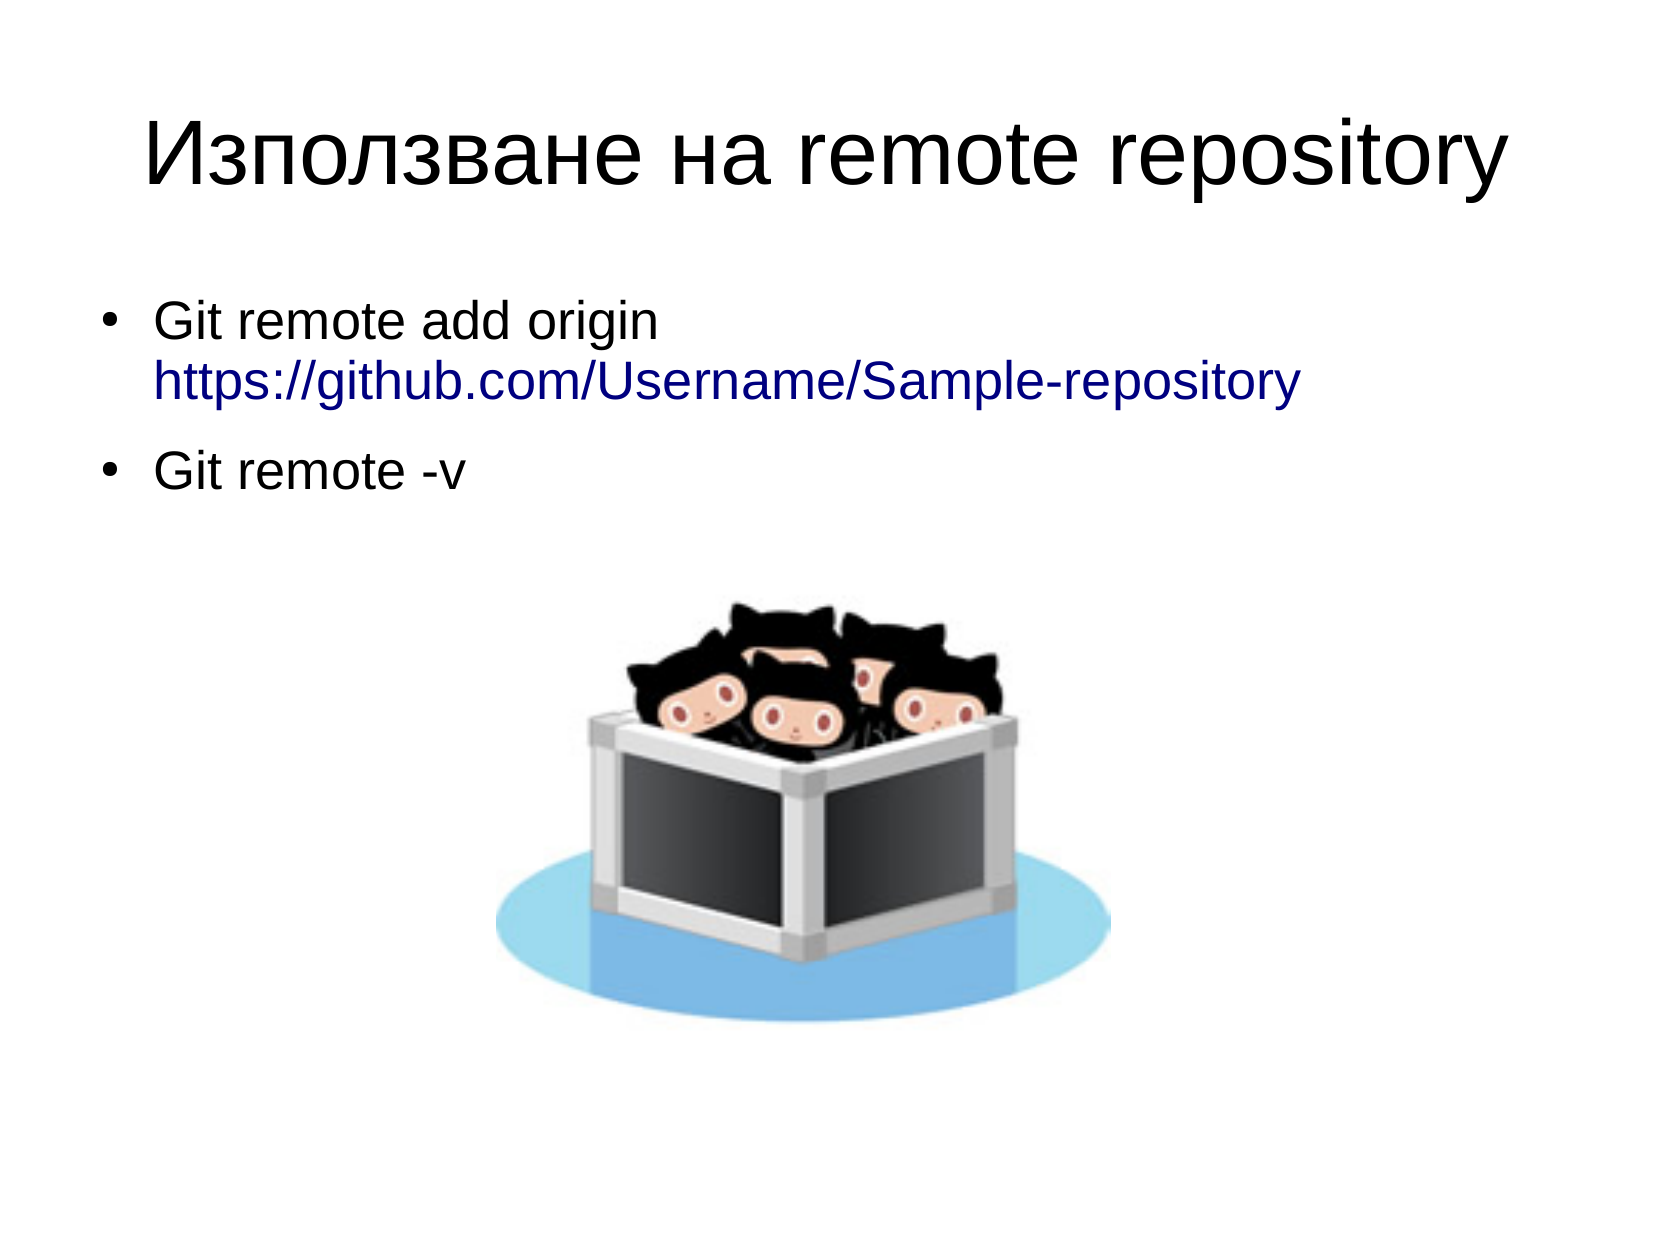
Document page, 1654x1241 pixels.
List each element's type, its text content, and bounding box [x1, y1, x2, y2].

list Git remote add origin https://github.com/Username/Sample-repository Git remote -v [82, 290, 1571, 1010]
picture [496, 528, 1111, 1099]
title Използване на remote repository [82, 49, 1571, 257]
